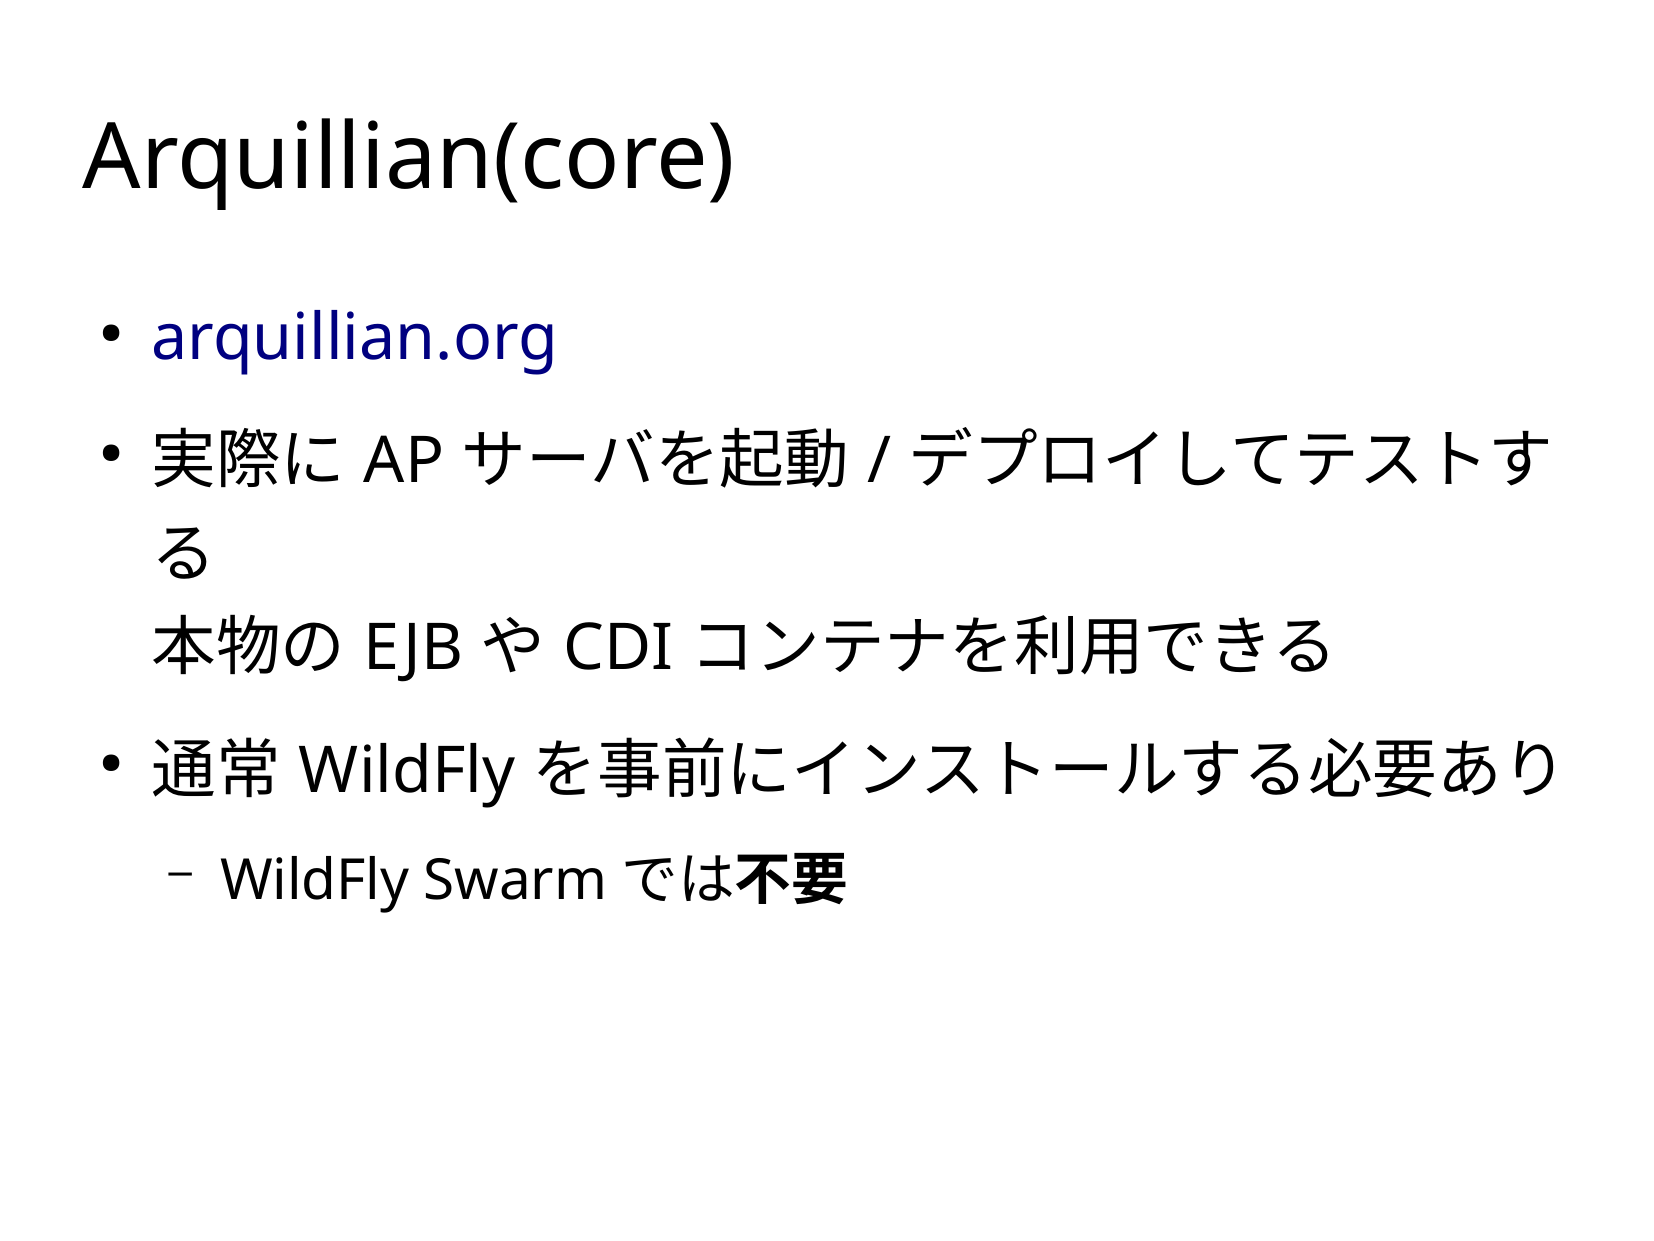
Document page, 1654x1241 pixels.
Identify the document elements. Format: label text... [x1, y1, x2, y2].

title Arquillian(core) [82, 49, 1571, 257]
list arquillian.org 実際にAPサーバを起動/デプロイしてテストする 本物のEJBやCDIコンテナを利用できる 通常WildFlyを事前にインストールする必要あり WildFly Swarmでは不要 [82, 290, 1571, 1010]
